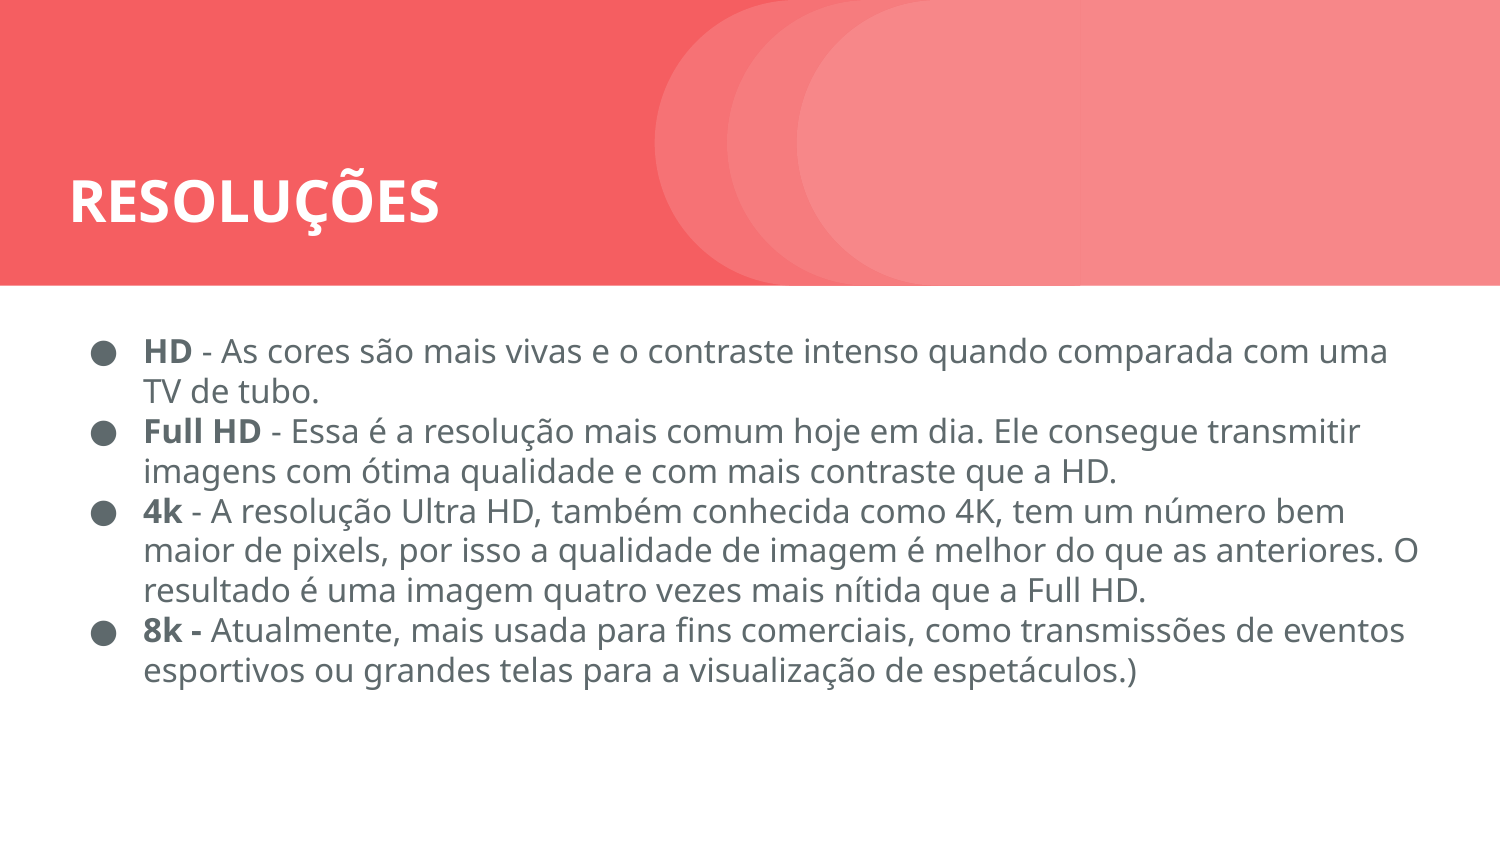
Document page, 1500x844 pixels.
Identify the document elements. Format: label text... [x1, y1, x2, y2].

title RESOLUÇÕES [53, 24, 638, 250]
list HD - As cores são mais vivas e o contraste intenso quando comparada com uma TV de tubo. Full HD - Essa é a resolução mais comum hoje em dia. Ele consegue transmitir imagens com ótima qualidade e com mais contraste que a HD. 4k - A resolução Ultra HD, também conhecida como 4K, tem um número bem maior de pixels, por isso a qualidade de imagem é melhor do que as anteriores. O resultado é uma imagem quatro vezes mais nítida que a Full HD. 8k - Atualmente, mais usada para fins comerciais, como transmissões de eventos esportivos ou grandes telas para a visualização de espetáculos.) [53, 315, 1447, 803]
